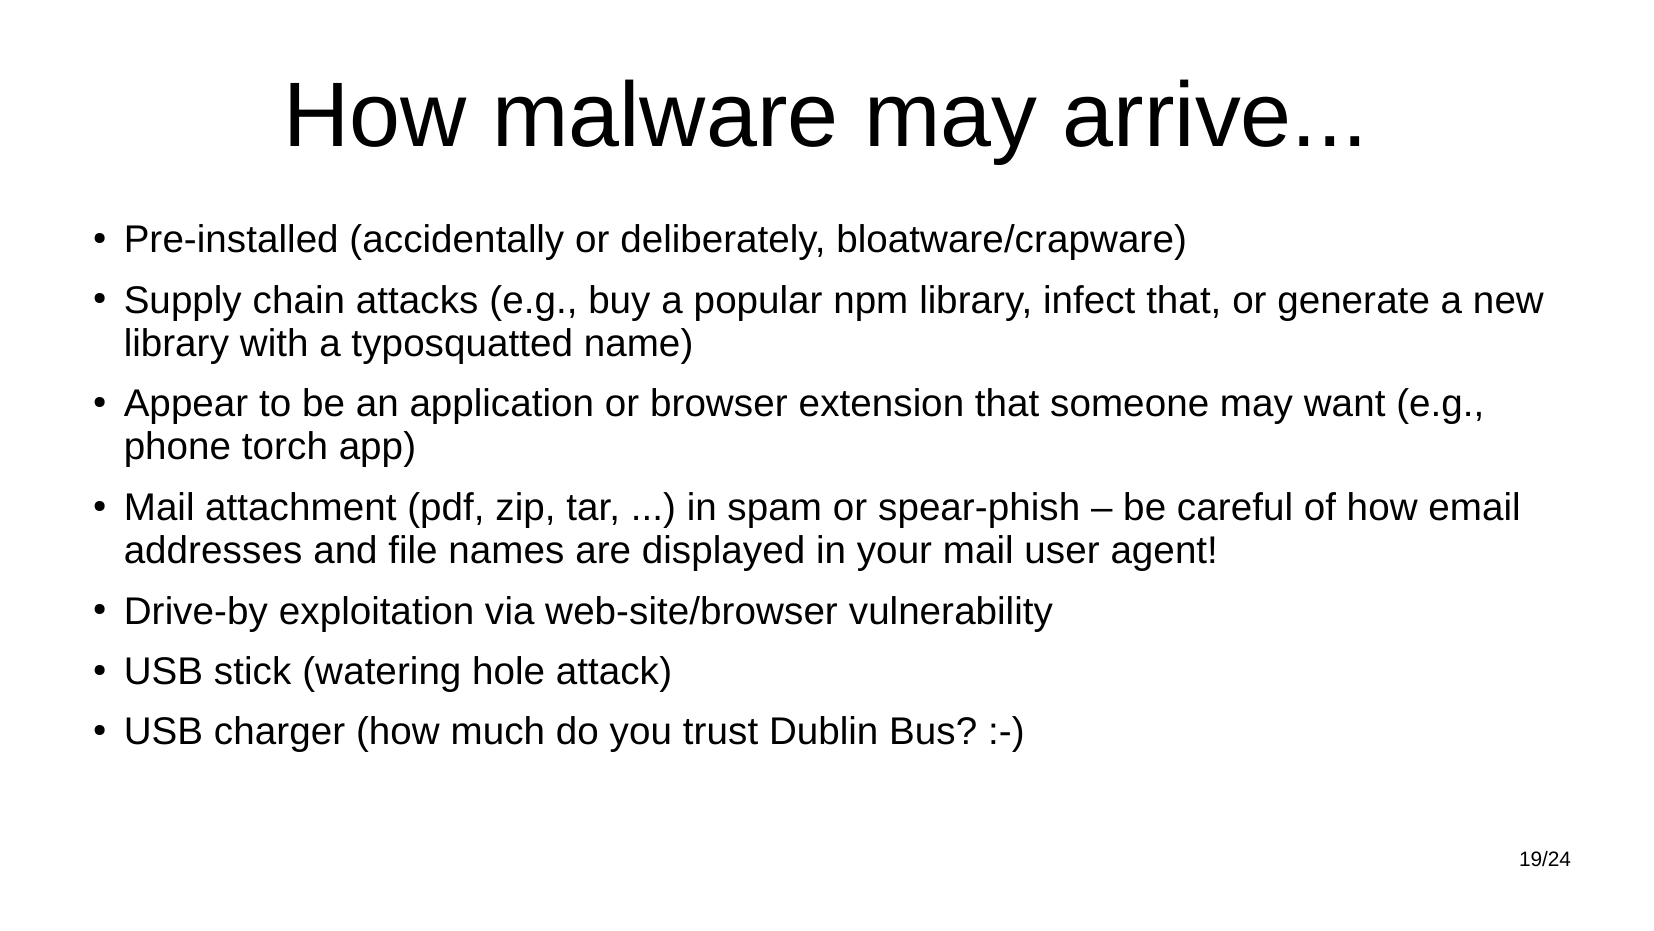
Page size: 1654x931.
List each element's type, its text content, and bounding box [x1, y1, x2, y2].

title How malware may arrive... [82, 37, 1571, 193]
list Pre-installed (accidentally or deliberately, bloatware/crapware) Supply chain attacks (e.g., buy a popular npm library, infect that, or generate a new library with a typosquatted name) Appear to be an application or browser extension that someone may want (e.g., phone torch app) Mail attachment (pdf, zip, tar, ...) in spam or spear-phish – be careful of how email addresses and file names are displayed in your mail user agent! Drive-by exploitation via web-site/browser vulnerability USB stick (watering hole attack) USB charger (how much do you trust Dublin Bus? :-) [82, 217, 1571, 758]
